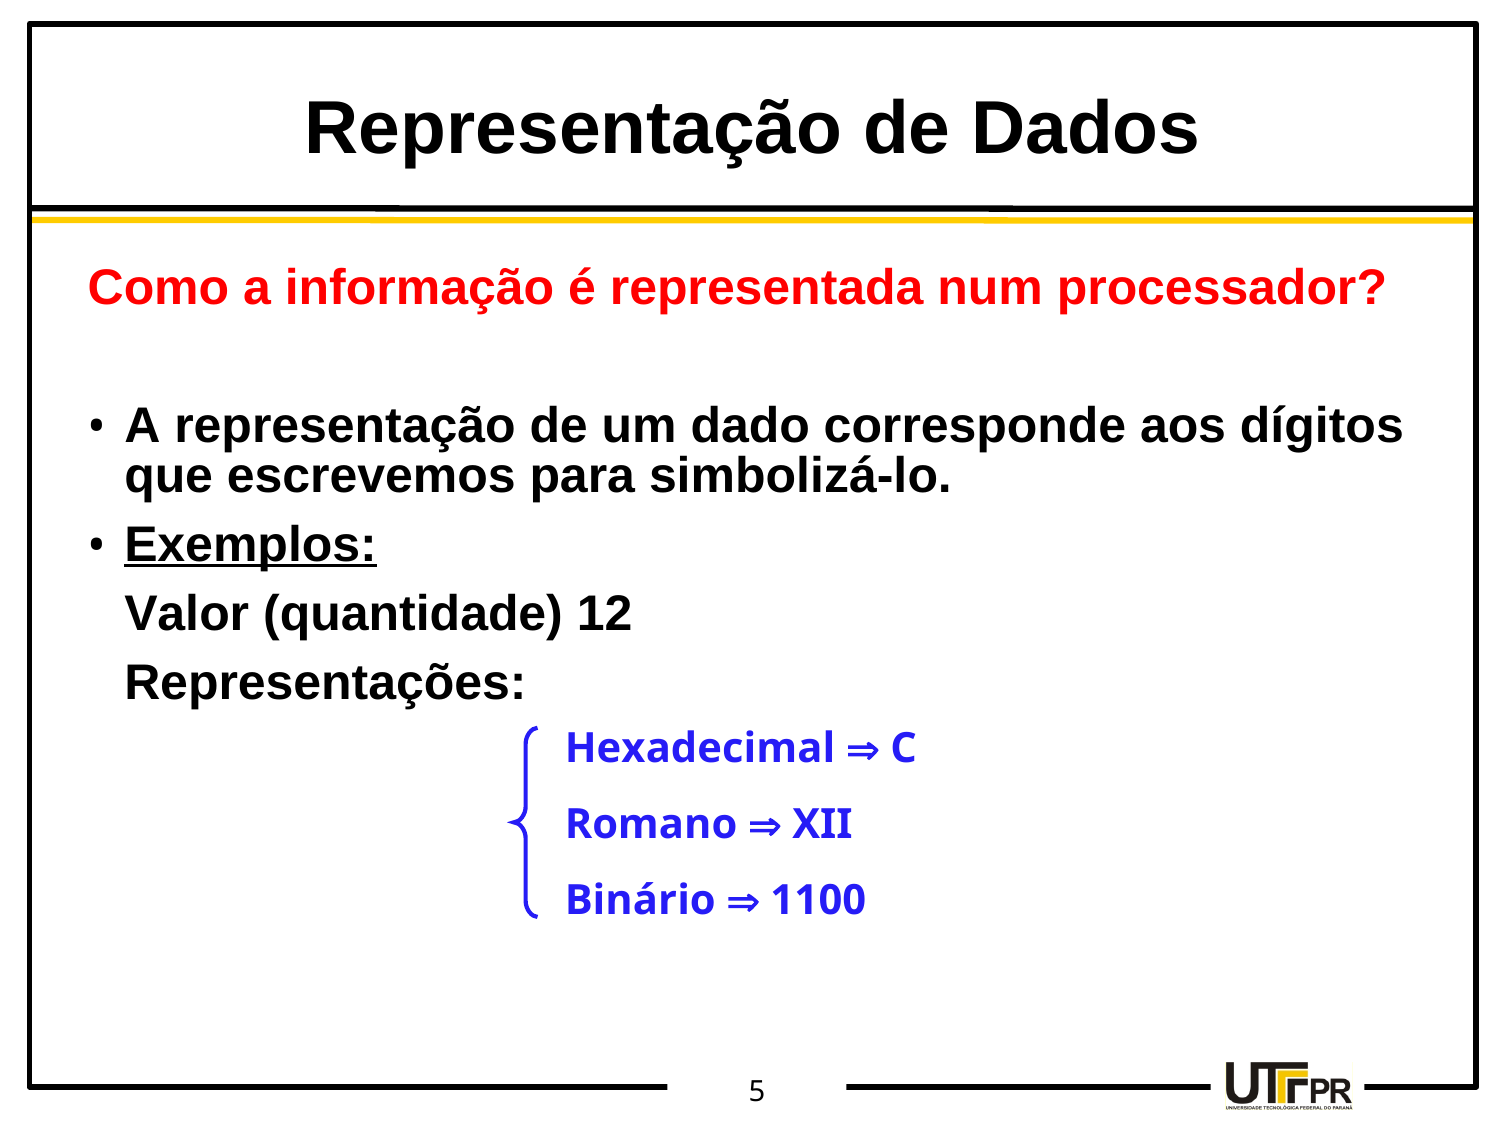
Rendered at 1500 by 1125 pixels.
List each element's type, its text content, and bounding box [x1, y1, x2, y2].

text_box Hexadecimal  C Romano  XII Binário  1100 [550, 713, 932, 932]
picture [1225, 1062, 1353, 1110]
list Como a informação é representada num processador? A representação de um dado corresponde aos dígitos que escrevemos para simbolizá-lo. Exemplos: Valor (quantidade) 12 Representações: [72, 257, 1428, 1027]
title Representação de Dados [29, 85, 1477, 180]
